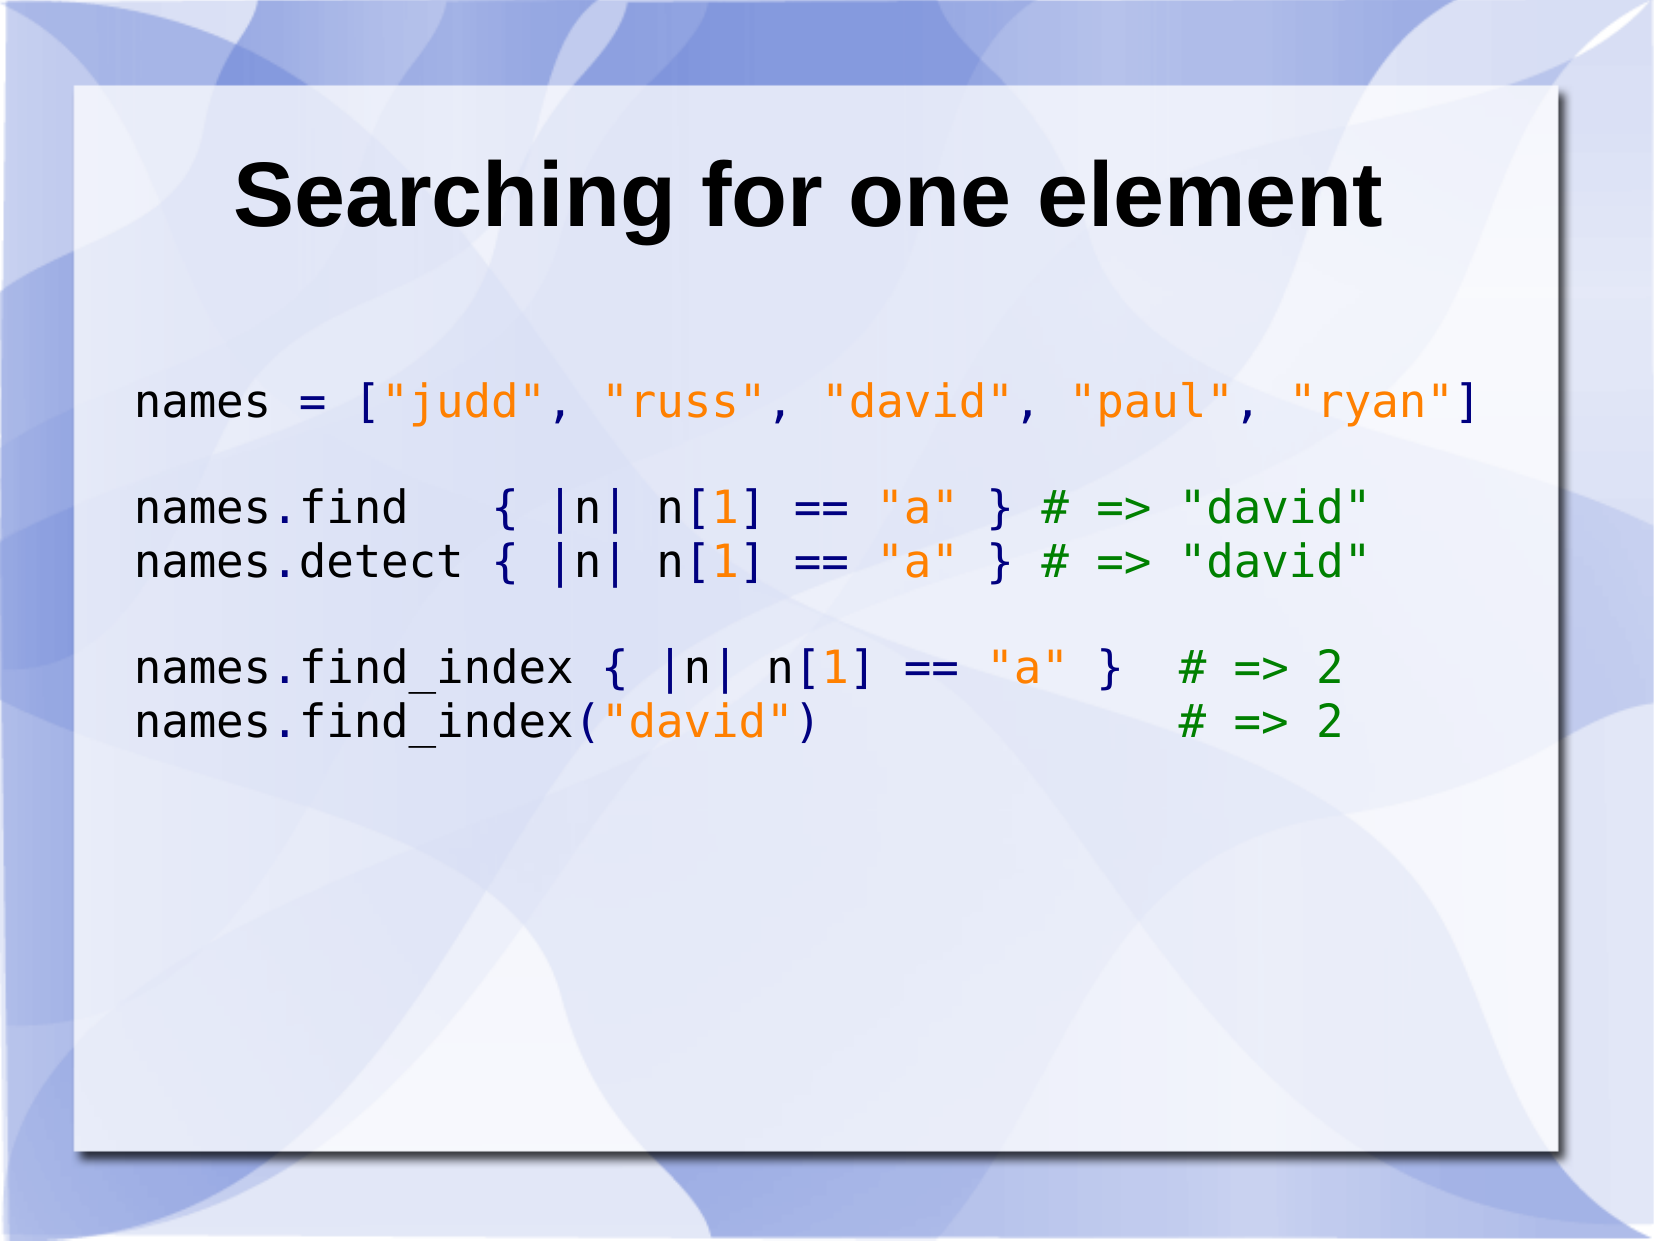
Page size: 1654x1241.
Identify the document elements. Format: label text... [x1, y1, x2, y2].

text_box names = ["judd", "russ", "david", "paul", "ryan"] names.find { |n| n[1] == "a" } # => "david" names.detect { |n| n[1] == "a" } # => "david" names.find_index { |n| n[1] == "a" } # => 2 names.find_index("david") # => 2 [133, 375, 1538, 1013]
picture [0, 0, 1654, 1241]
title Searching for one element [82, 90, 1536, 298]
